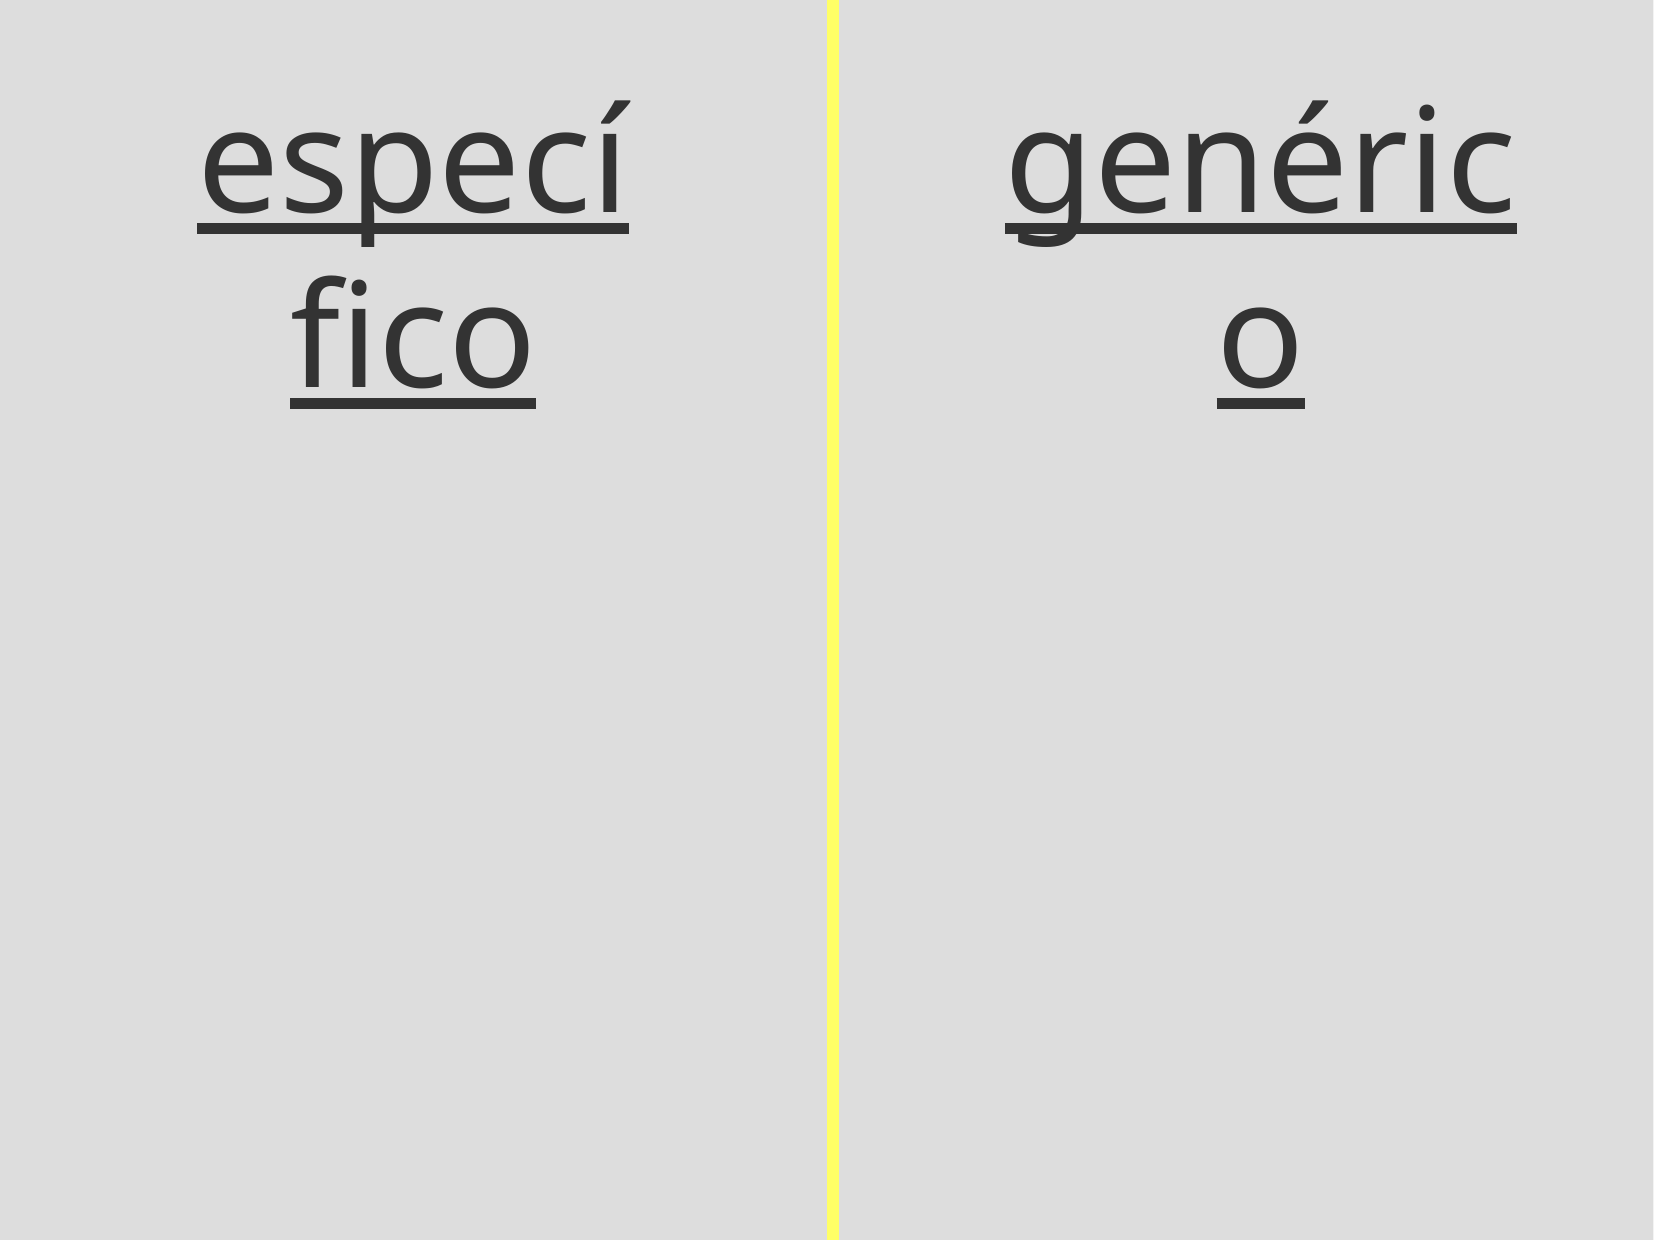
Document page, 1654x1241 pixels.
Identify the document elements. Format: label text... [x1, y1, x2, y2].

title genérico [956, 53, 1565, 349]
title específico [141, 53, 686, 349]
